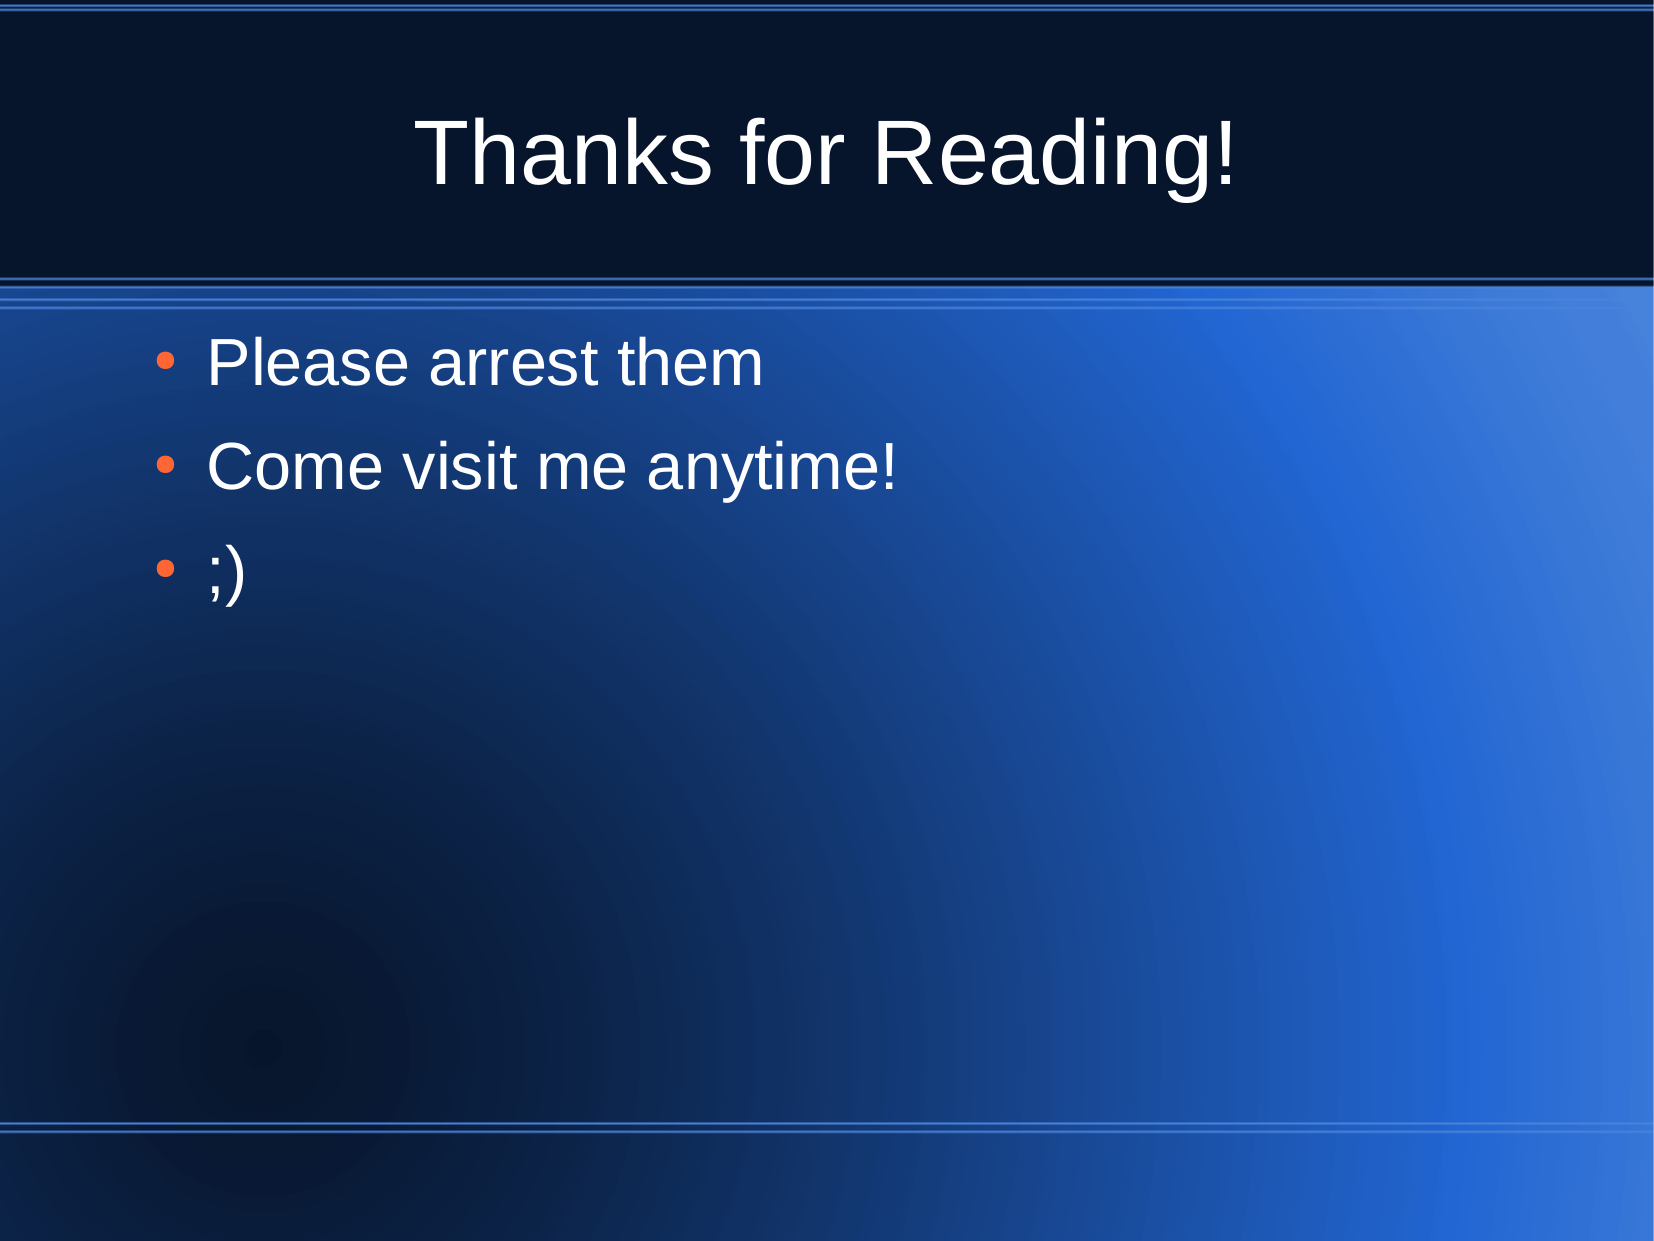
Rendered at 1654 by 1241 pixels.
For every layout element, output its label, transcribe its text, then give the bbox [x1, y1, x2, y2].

picture [0, 0, 1654, 1241]
title Thanks for Reading! [82, 49, 1571, 257]
list Please arrest them Come visit me anytime! ;) [118, 324, 1571, 1004]
